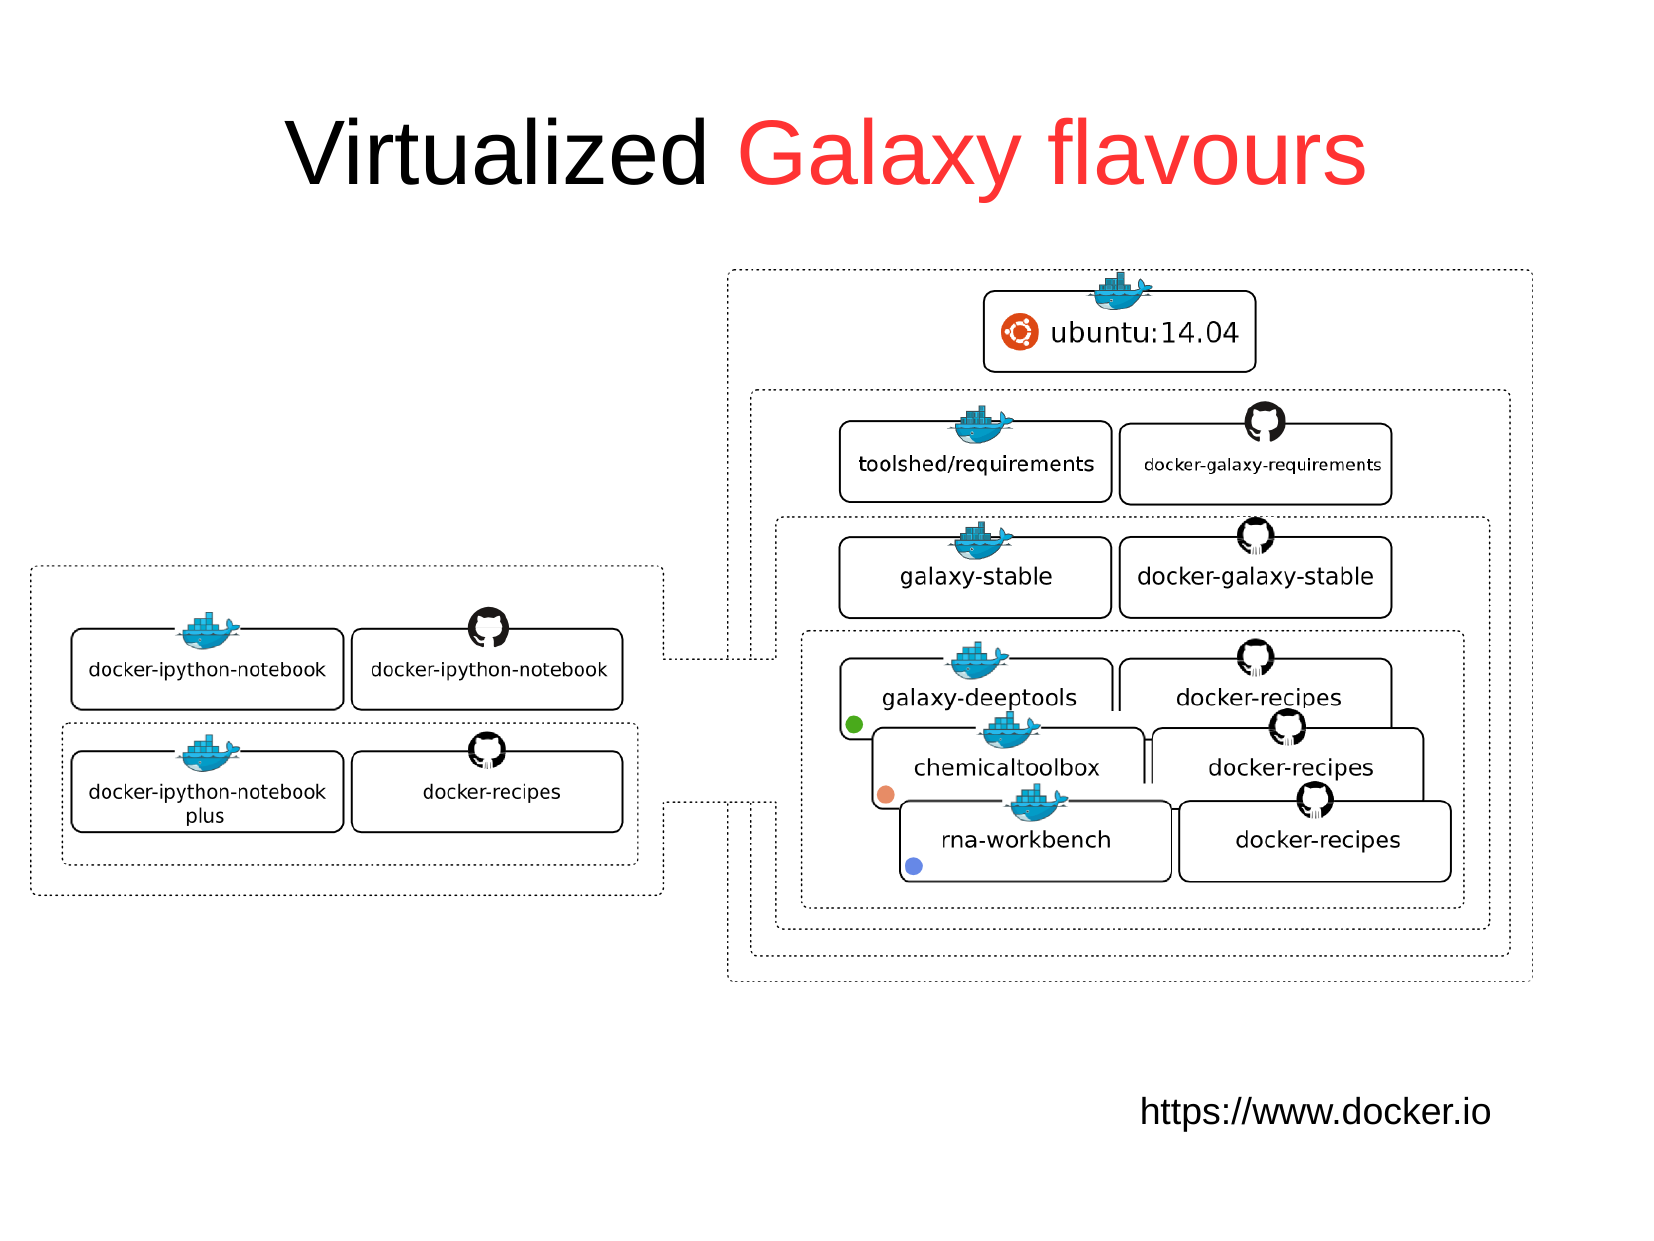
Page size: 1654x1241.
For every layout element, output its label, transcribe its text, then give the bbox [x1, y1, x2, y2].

picture [30, 269, 1533, 982]
title Virtualized Galaxy flavours [82, 49, 1571, 257]
text_box https://www.docker.io [1125, 1083, 1576, 1141]
